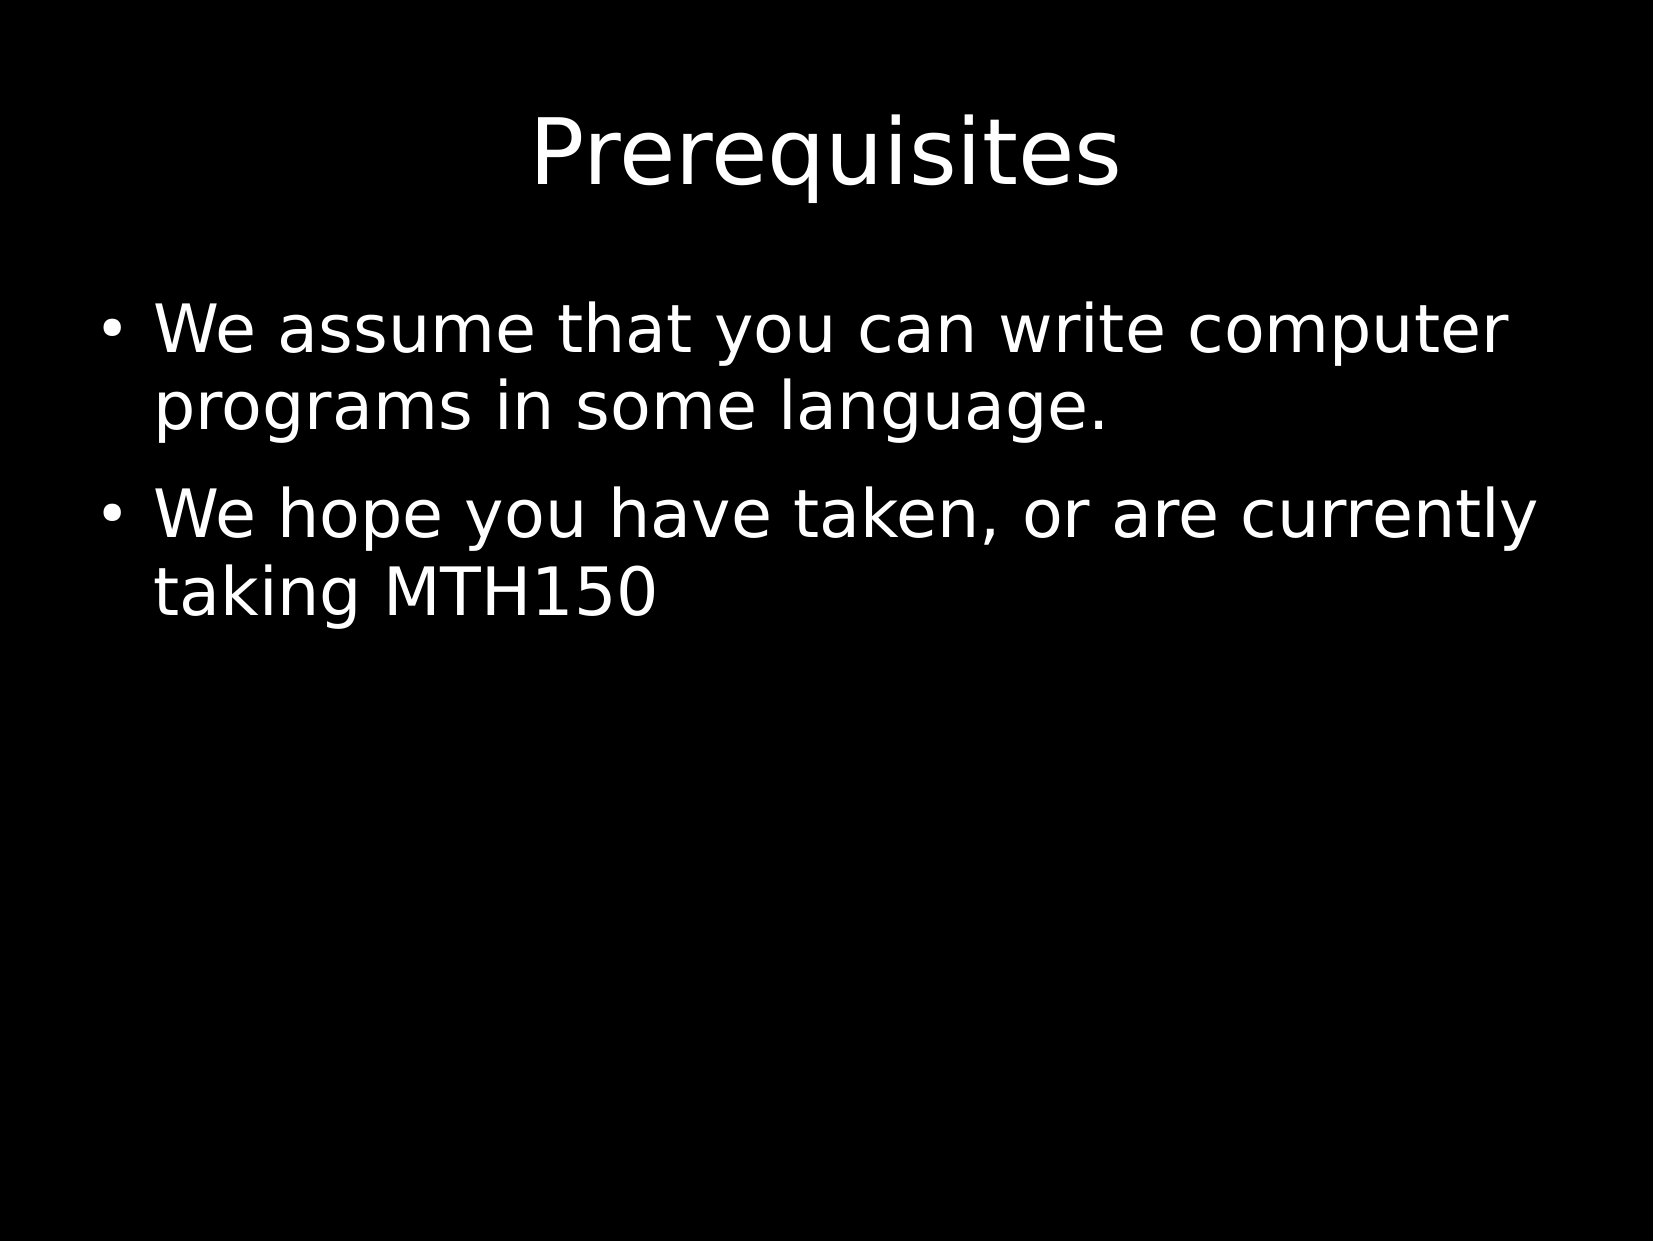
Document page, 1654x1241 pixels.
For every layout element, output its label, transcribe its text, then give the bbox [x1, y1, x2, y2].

list We assume that you can write computer programs in some language. We hope you have taken, or are currently taking MTH150 [82, 290, 1571, 1010]
title Prerequisites [82, 49, 1571, 257]
